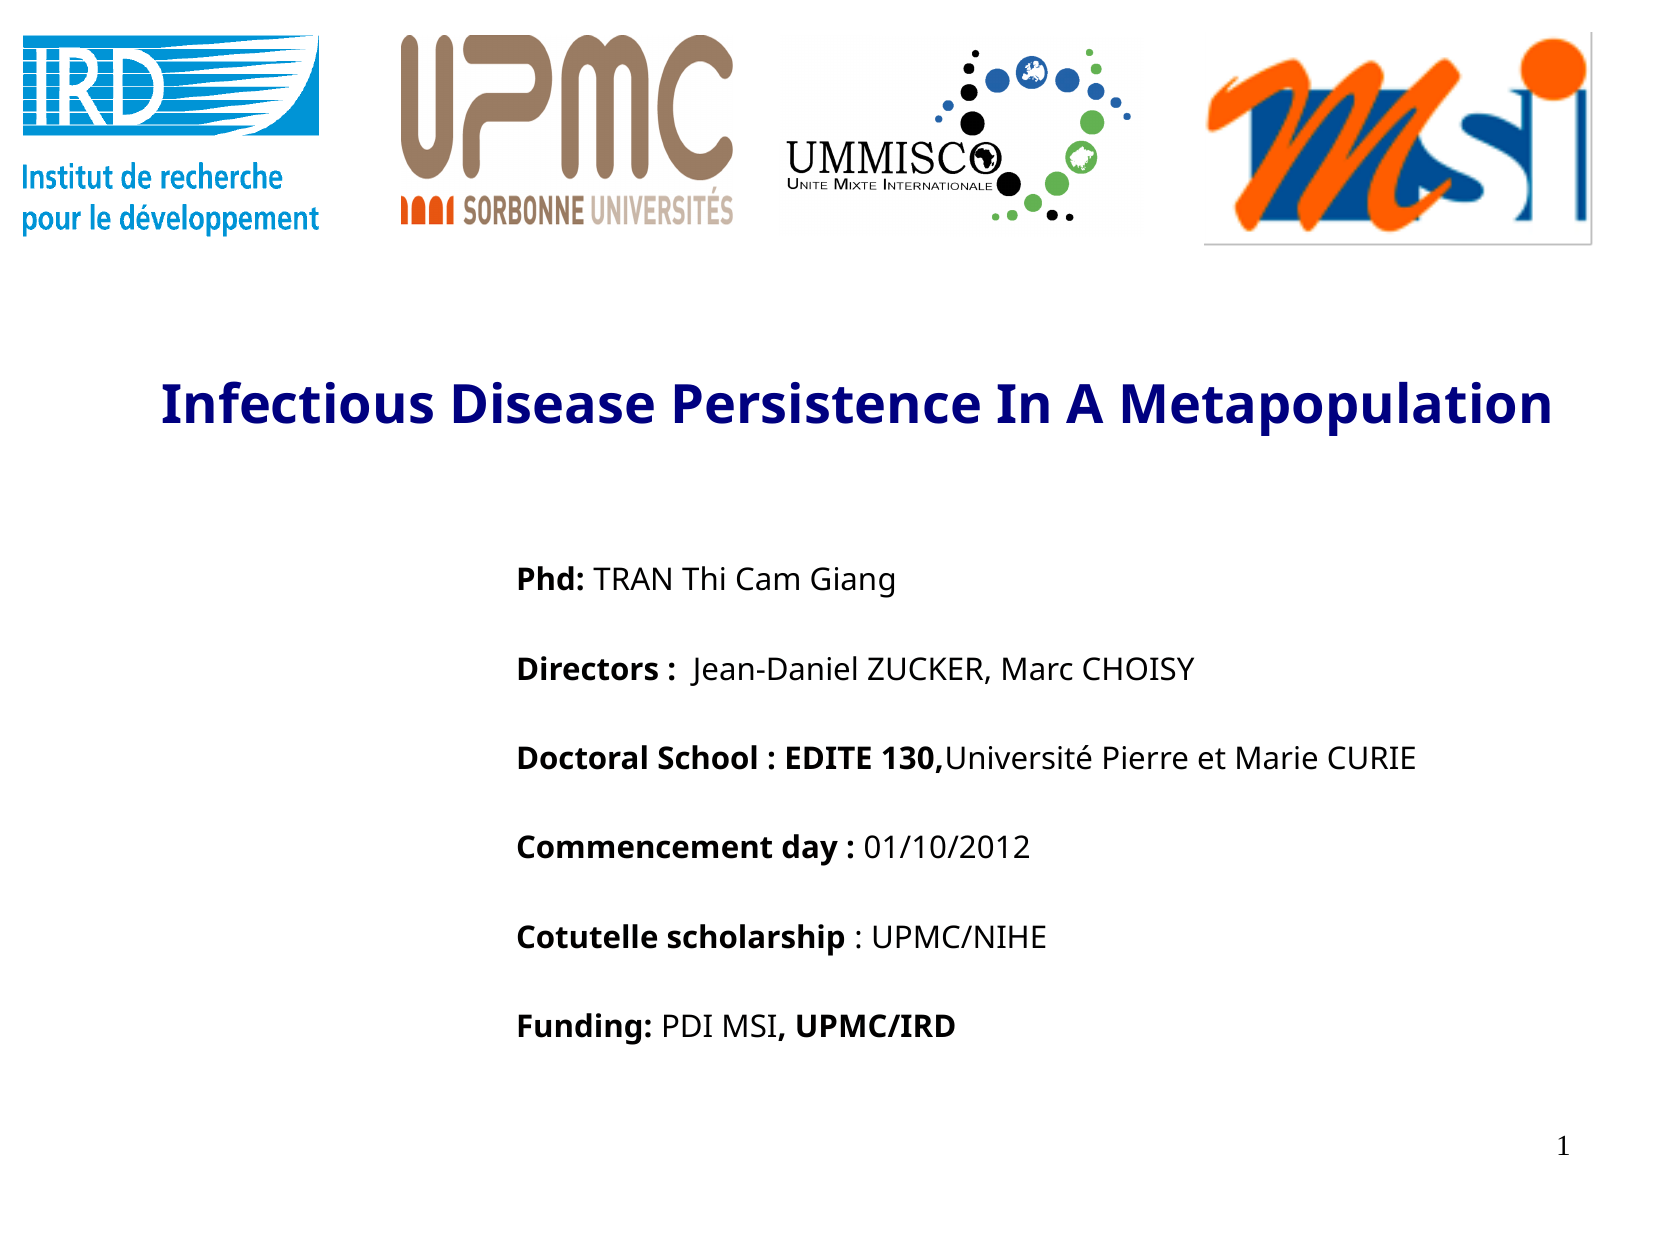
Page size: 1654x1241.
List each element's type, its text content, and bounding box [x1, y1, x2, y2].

picture [37, 49, 46, 125]
picture [211, 216, 216, 225]
picture [401, 35, 733, 225]
picture [227, 216, 232, 225]
picture [114, 49, 163, 125]
picture [27, 216, 32, 225]
picture [60, 48, 105, 125]
picture [23, 35, 319, 237]
text_box Phd: TRAN Thi Cam Giang Directors : Jean-Daniel ZUCKER, Marc CHOISY Doctoral School : EDITE 130,Université Pierre et Marie CURIE Commencement day : 01/10/2012 Cotutelle scholarship : UPMC/NIHE Funding: PDI MSI, UPMC/IRD [496, 549, 1619, 1055]
picture [1204, 32, 1595, 249]
subtitle Infectious Disease Persistence In A Metapopulation [94, 236, 1595, 570]
picture [779, 35, 1144, 237]
